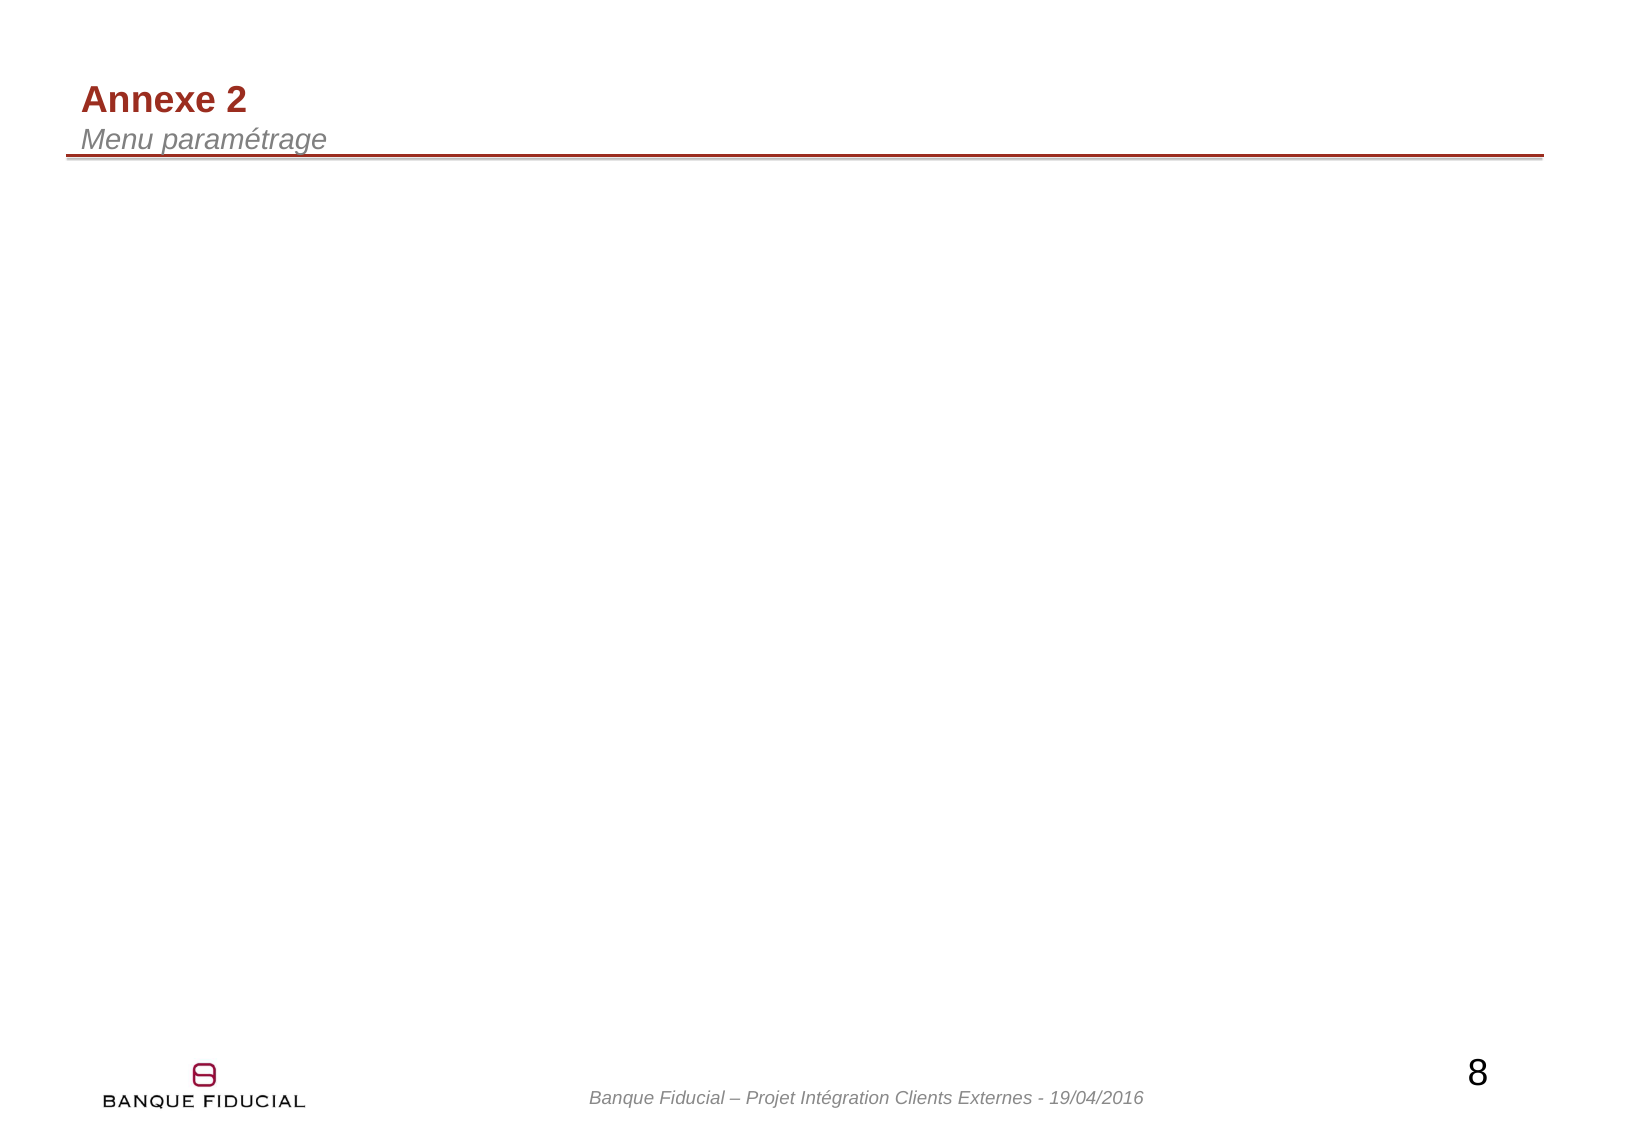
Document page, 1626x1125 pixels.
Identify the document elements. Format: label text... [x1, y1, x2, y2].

title Annexe 2 Menu paramétrage [65, 98, 1544, 163]
picture [101, 1058, 307, 1111]
